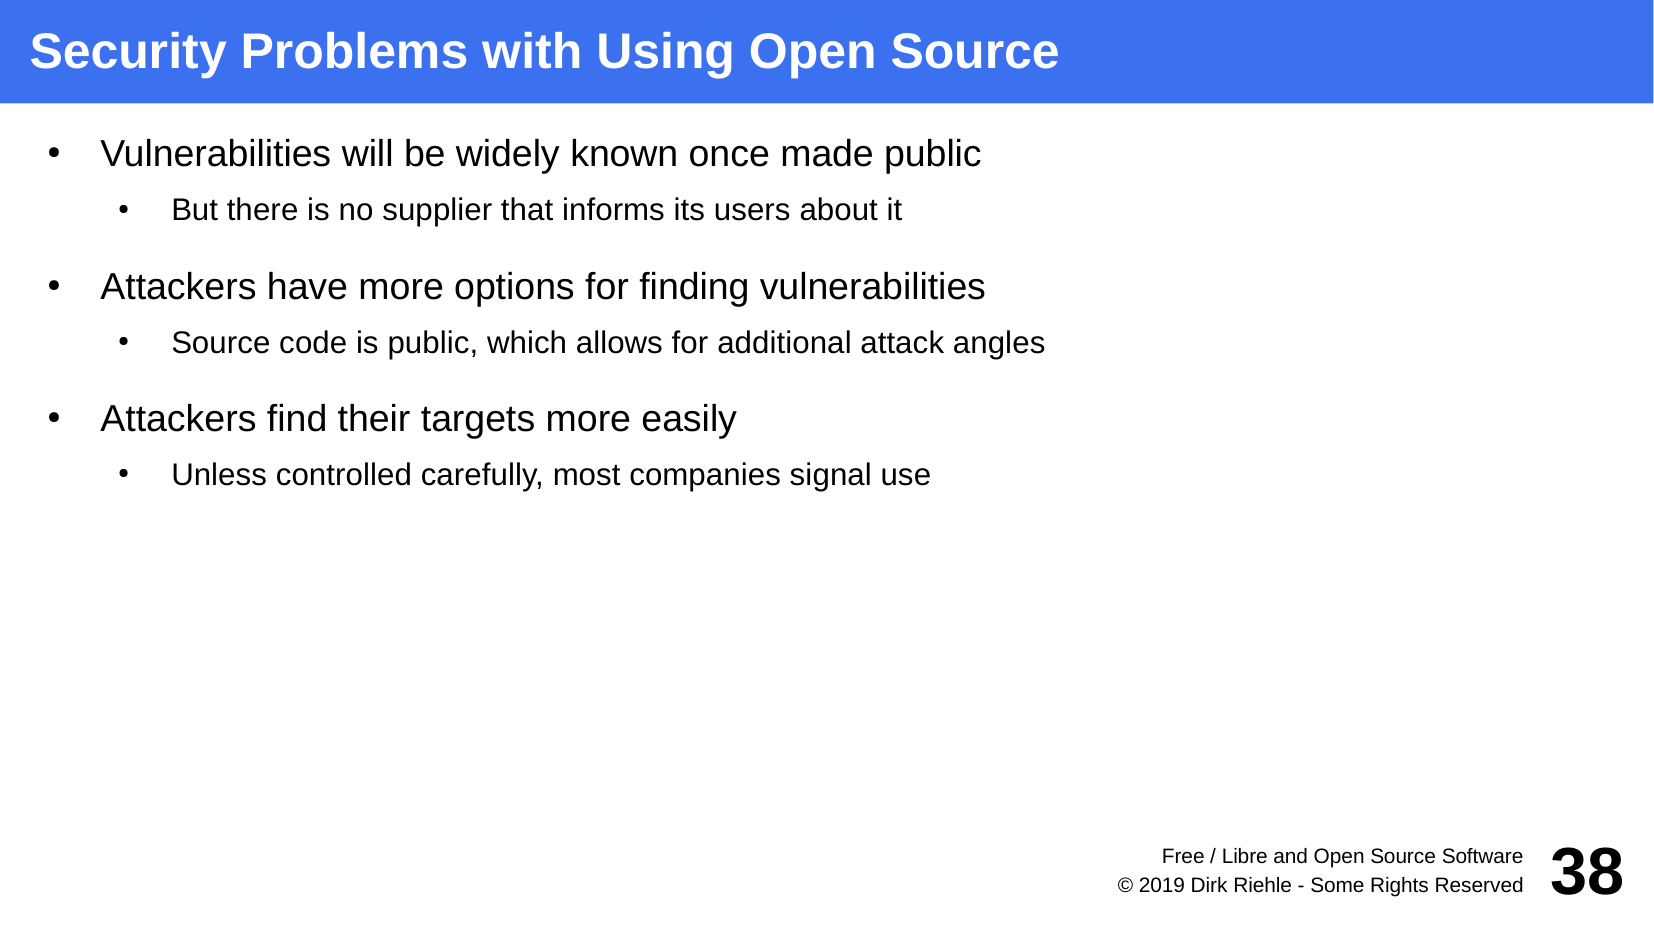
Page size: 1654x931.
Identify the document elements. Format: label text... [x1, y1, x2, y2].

list Vulnerabilities will be widely known once made public But there is no supplier that informs its users about it Attackers have more options for finding vulnerabilities Source code is public, which allows for additional attack angles Attackers find their targets more easily Unless controlled carefully, most companies signal use [29, 132, 1625, 813]
title Security Problems with Using Open Source [0, 0, 1654, 104]
